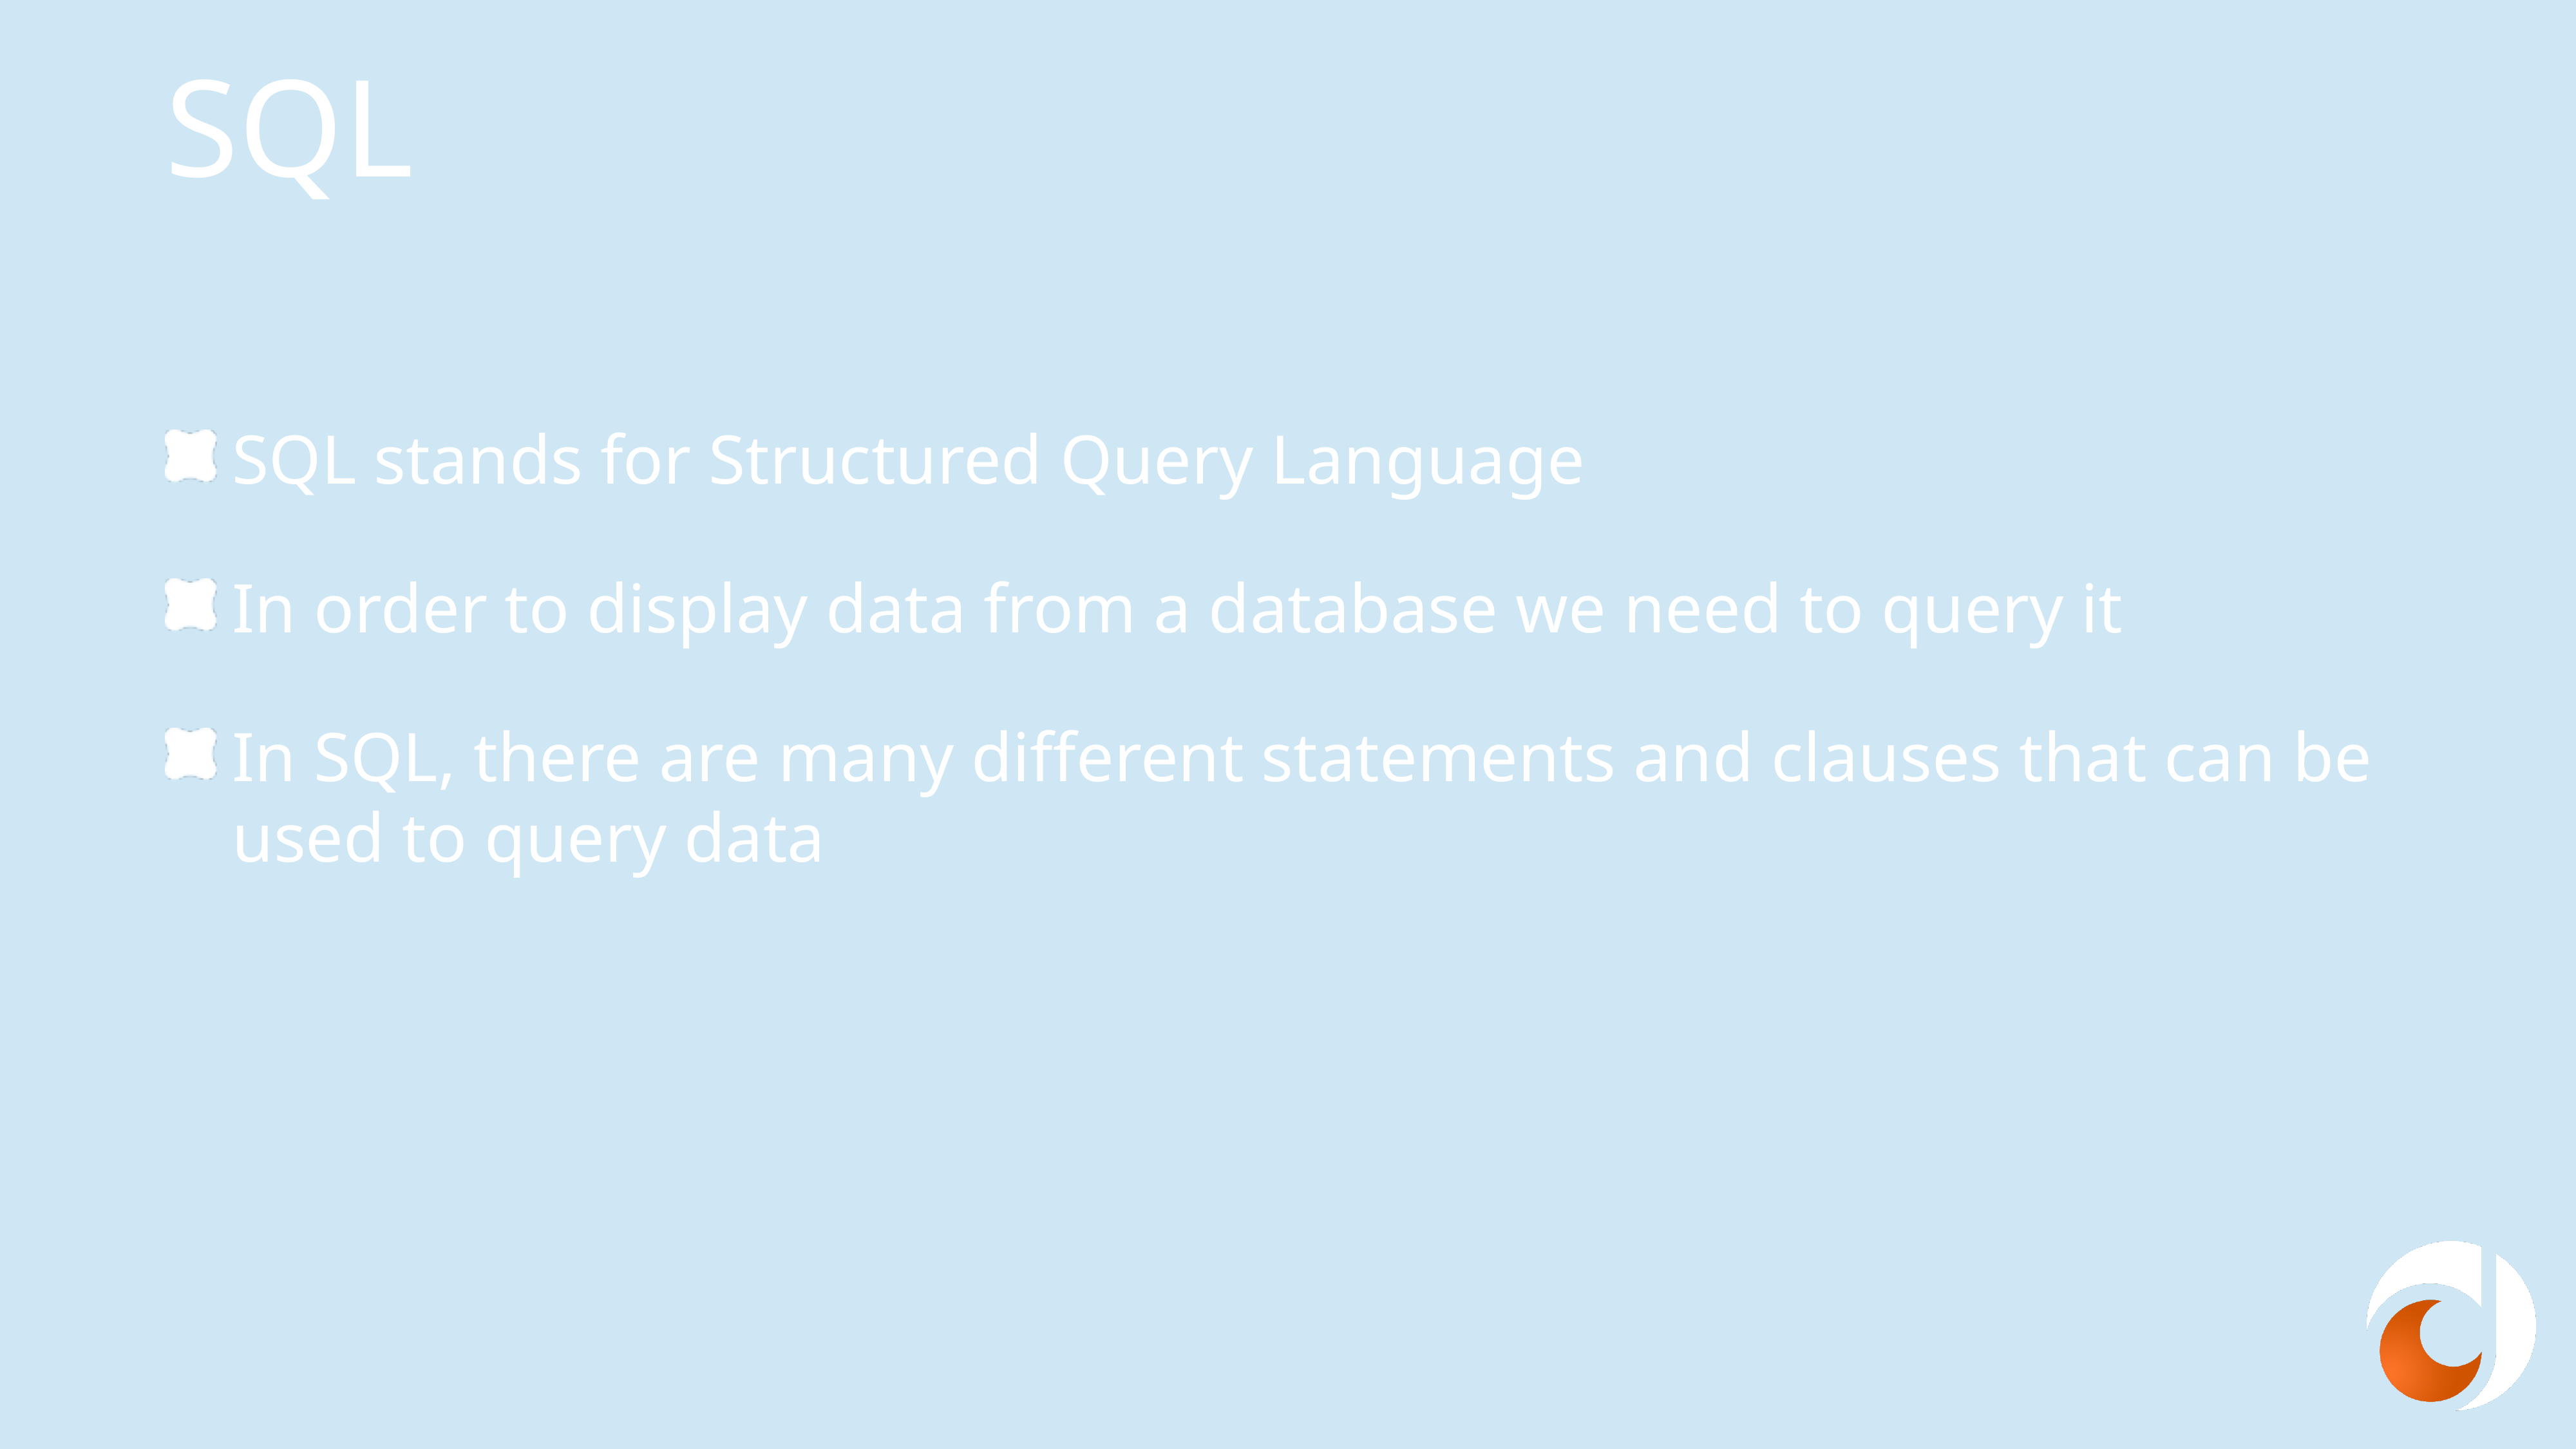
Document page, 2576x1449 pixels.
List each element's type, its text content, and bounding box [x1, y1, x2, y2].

title SQL [155, 37, 2421, 400]
picture [2361, 1236, 2550, 1414]
list SQL stands for Structured Query Language In order to display data from a database we need to query it In SQL, there are many different statements and clauses that can be used to query data [155, 412, 2421, 1262]
